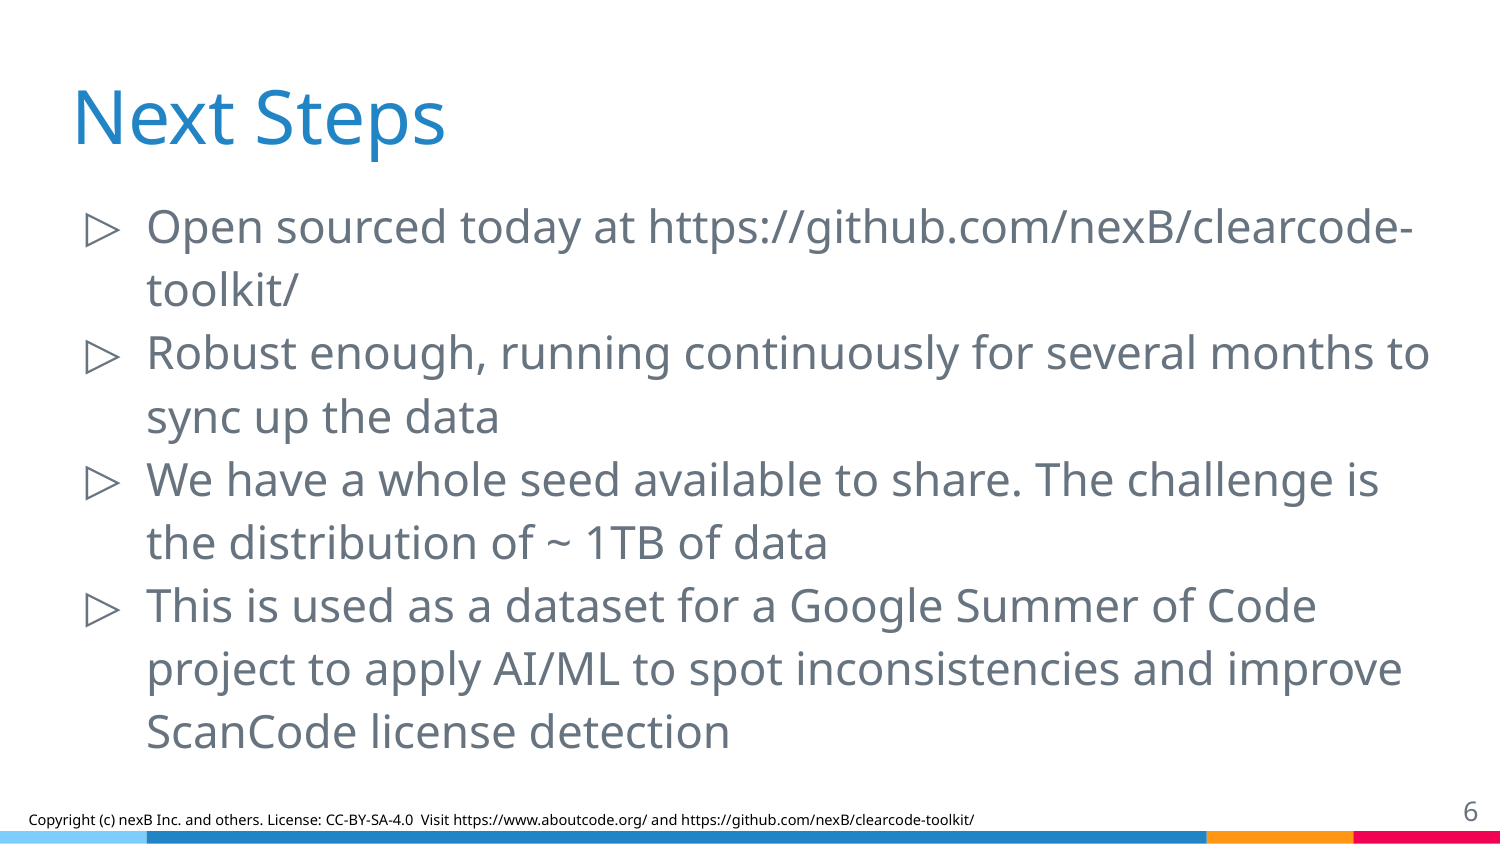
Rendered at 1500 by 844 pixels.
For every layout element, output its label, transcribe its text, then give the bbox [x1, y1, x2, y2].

title Next Steps [55, 33, 1444, 175]
list Open sourced today at https://github.com/nexB/clearcode-toolkit/ Robust enough, running continuously for several months to sync up the data We have a whole seed available to share. The challenge is the distribution of ~ 1TB of data This is used as a dataset for a Google Summer of Code project to apply AI/ML to spot inconsistencies and improve ScanCode license detection [55, 174, 1465, 808]
slide_number 1 [1403, 779, 1494, 844]
